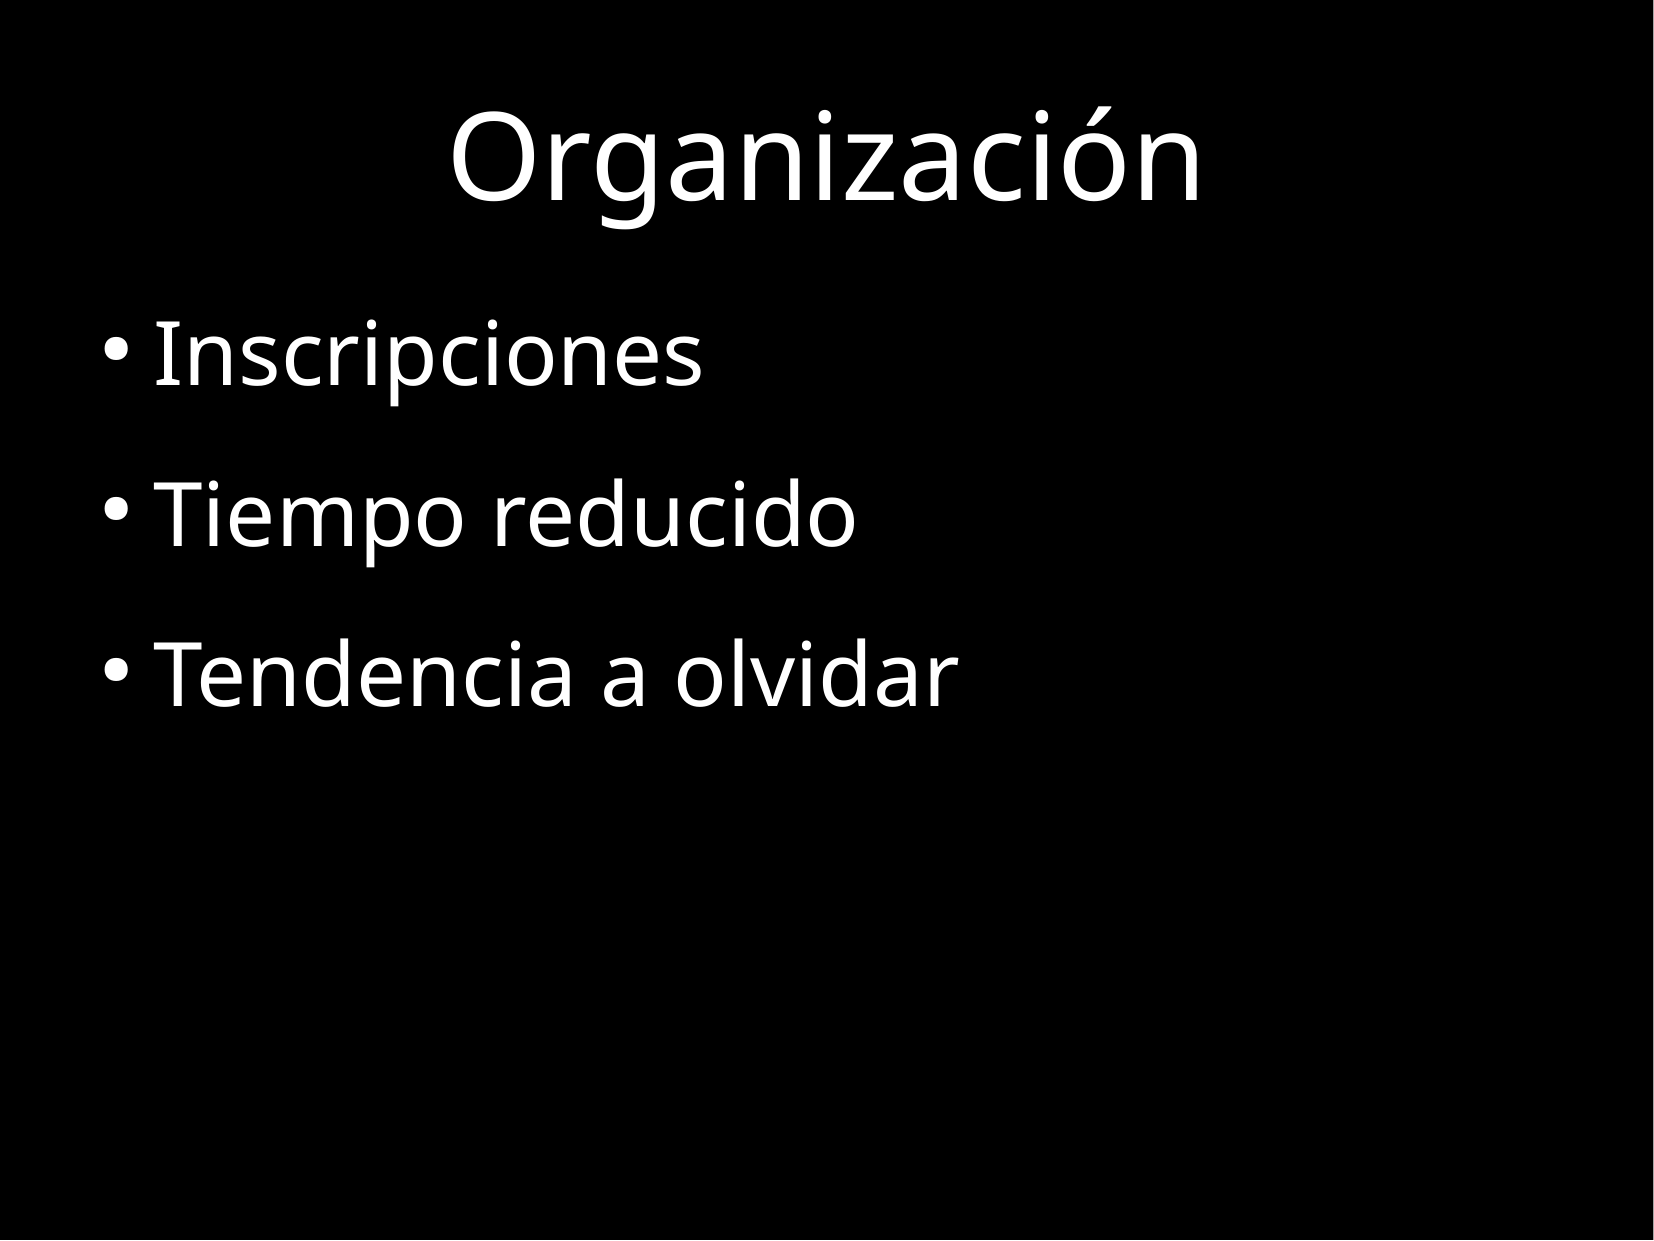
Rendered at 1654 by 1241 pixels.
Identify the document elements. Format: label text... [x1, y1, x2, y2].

list Inscripciones Tiempo reducido Tendencia a olvidar [82, 290, 1571, 1010]
title Organización [82, 49, 1571, 257]
